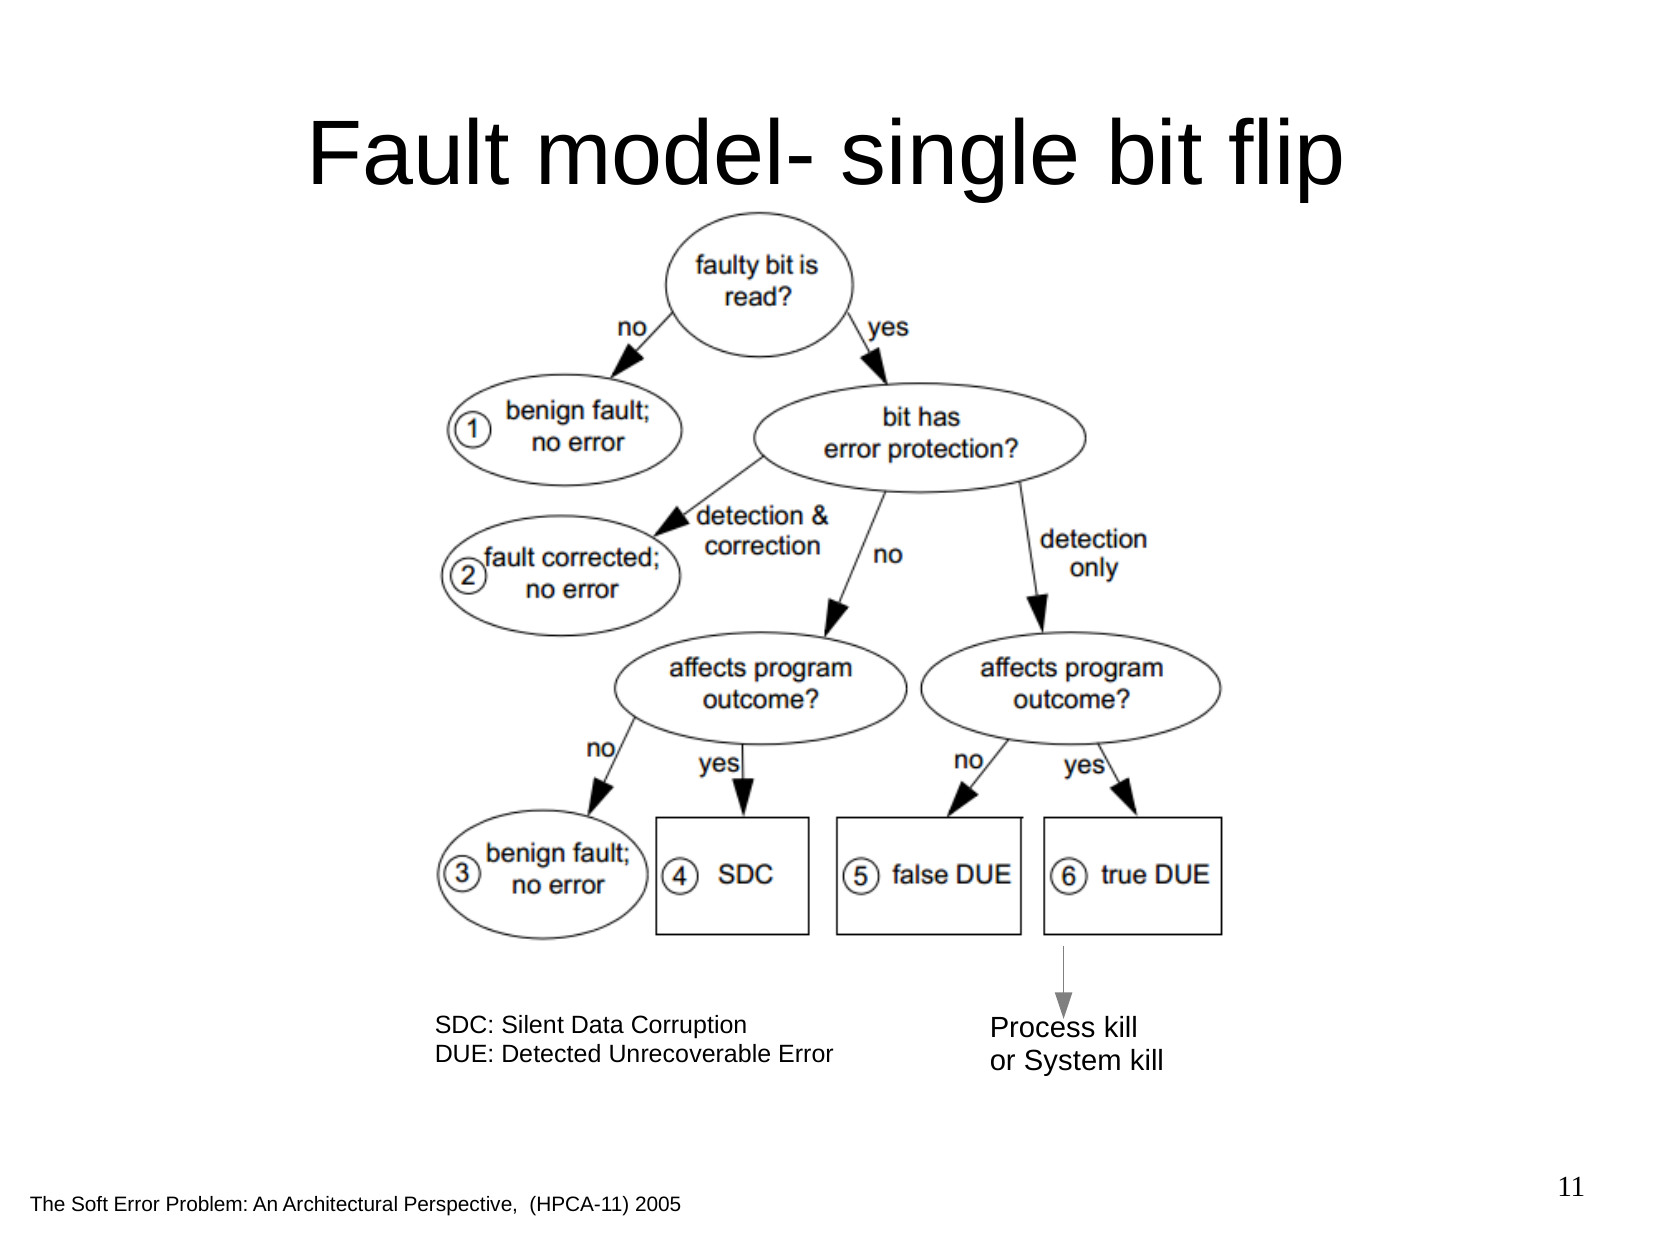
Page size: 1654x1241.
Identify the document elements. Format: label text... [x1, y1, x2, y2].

text_box The Soft Error Problem: An Architectural Perspective, (HPCA-11) 2005 [15, 1185, 796, 1229]
title Fault model- single bit flip [82, 49, 1571, 257]
picture [422, 209, 1231, 944]
text_box Process kill or System kill [975, 1003, 1182, 1085]
text_box SDC: Silent Data Corruption DUE: Detected Unrecoverable Error [420, 1003, 852, 1079]
